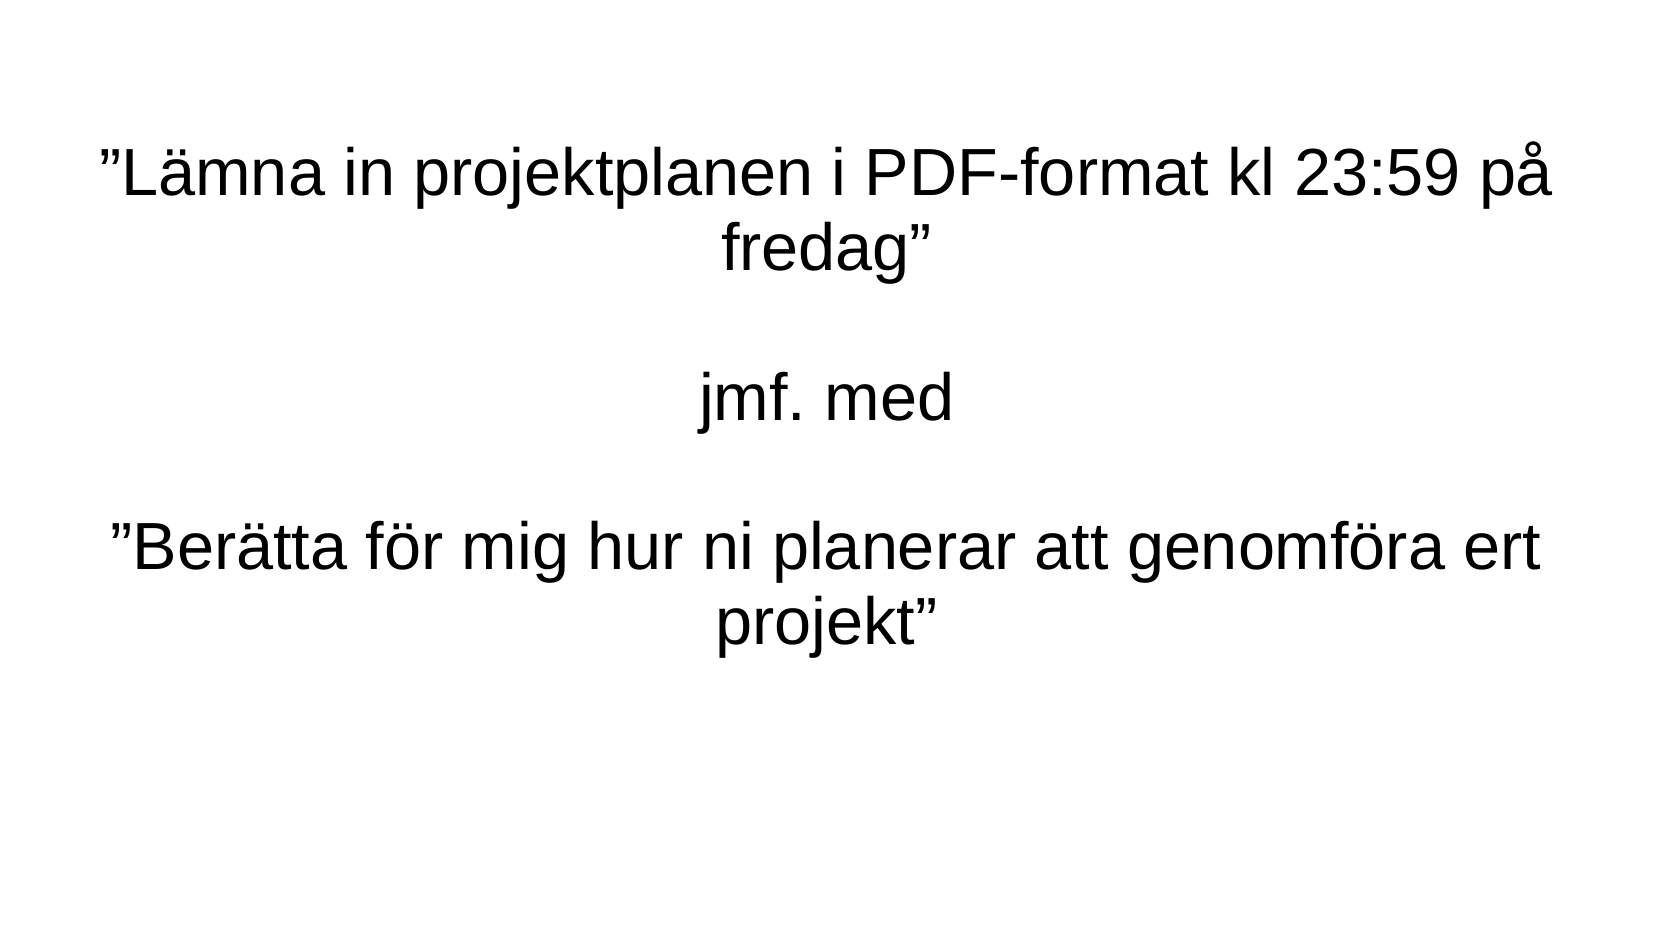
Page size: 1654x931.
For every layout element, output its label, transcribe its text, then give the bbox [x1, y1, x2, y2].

subtitle ”Lämna in projektplanen i PDF-format kl 23:59 på fredag” jmf. med ”Berätta för mig hur ni planerar att genomföra ert projekt” [82, 37, 1571, 757]
